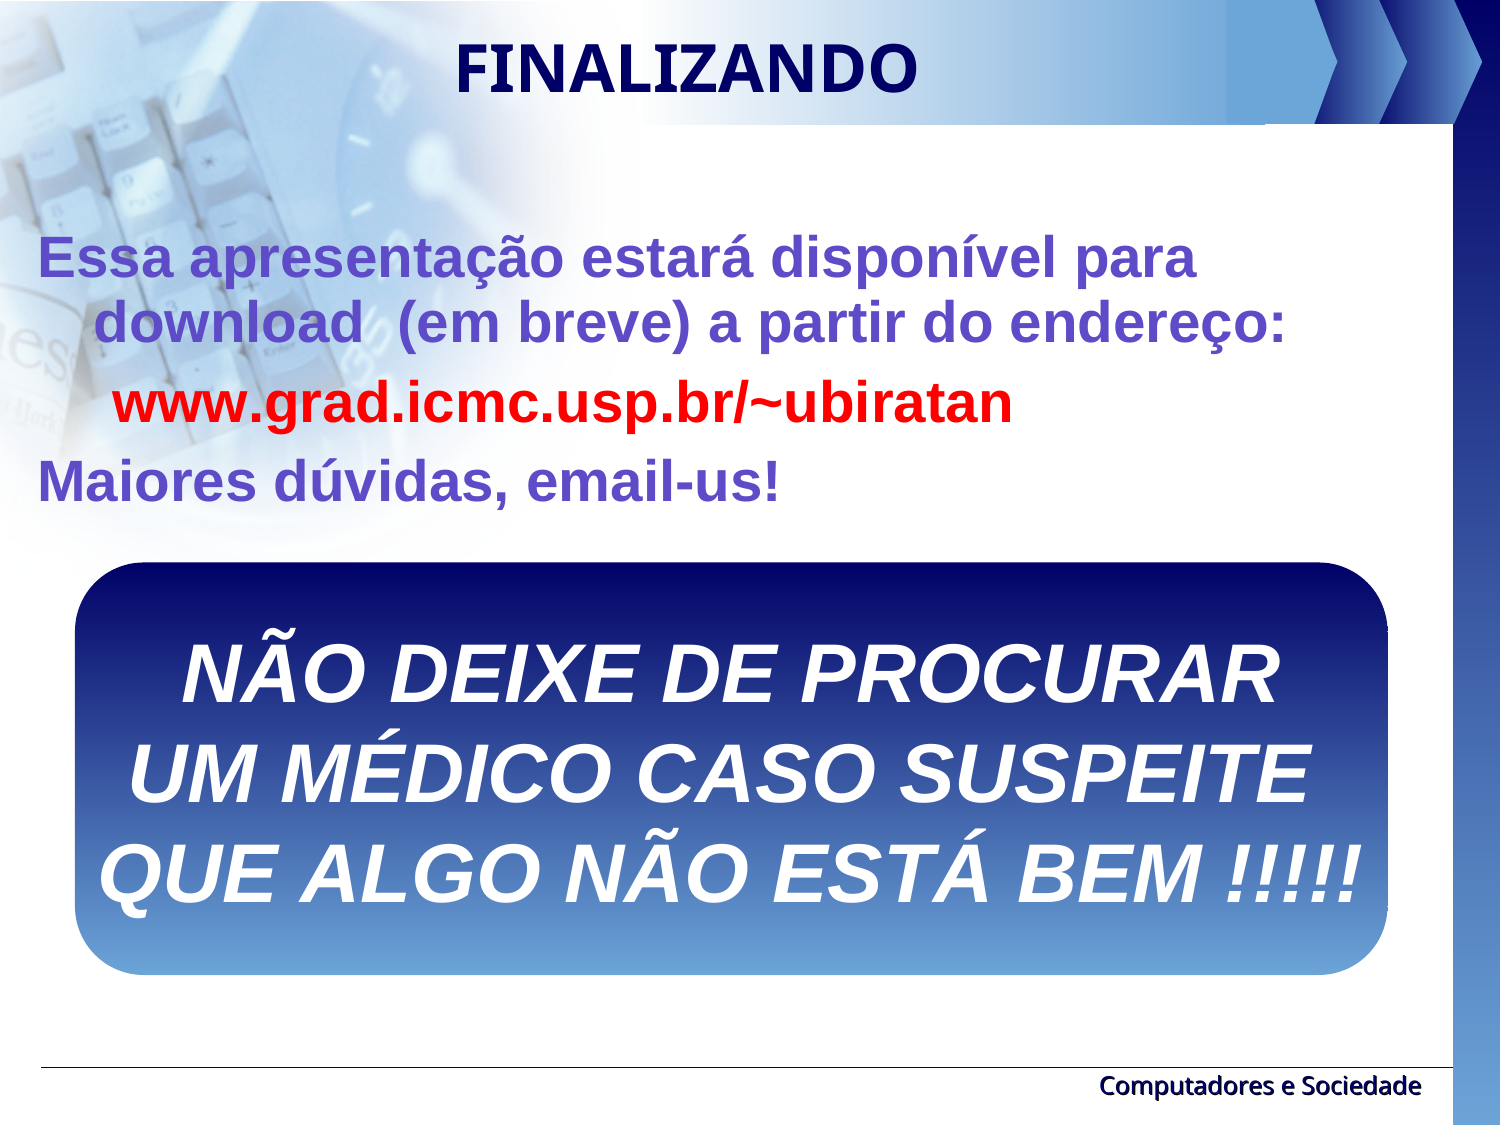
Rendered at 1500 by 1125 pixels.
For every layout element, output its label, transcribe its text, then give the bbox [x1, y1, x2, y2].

list Essa apresentação estará disponível para download (em breve) a partir do endereço: www.grad.icmc.usp.br/~ubiratan Maiores dúvidas, email-us! [37, 224, 1426, 751]
title FINALIZANDO [74, 0, 1300, 147]
text_box NÃO DEIXE DE PROCURAR UM MÉDICO CASO SUSPEITE QUE ALGO NÃO ESTÁ BEM !!!!! [74, 562, 1388, 976]
